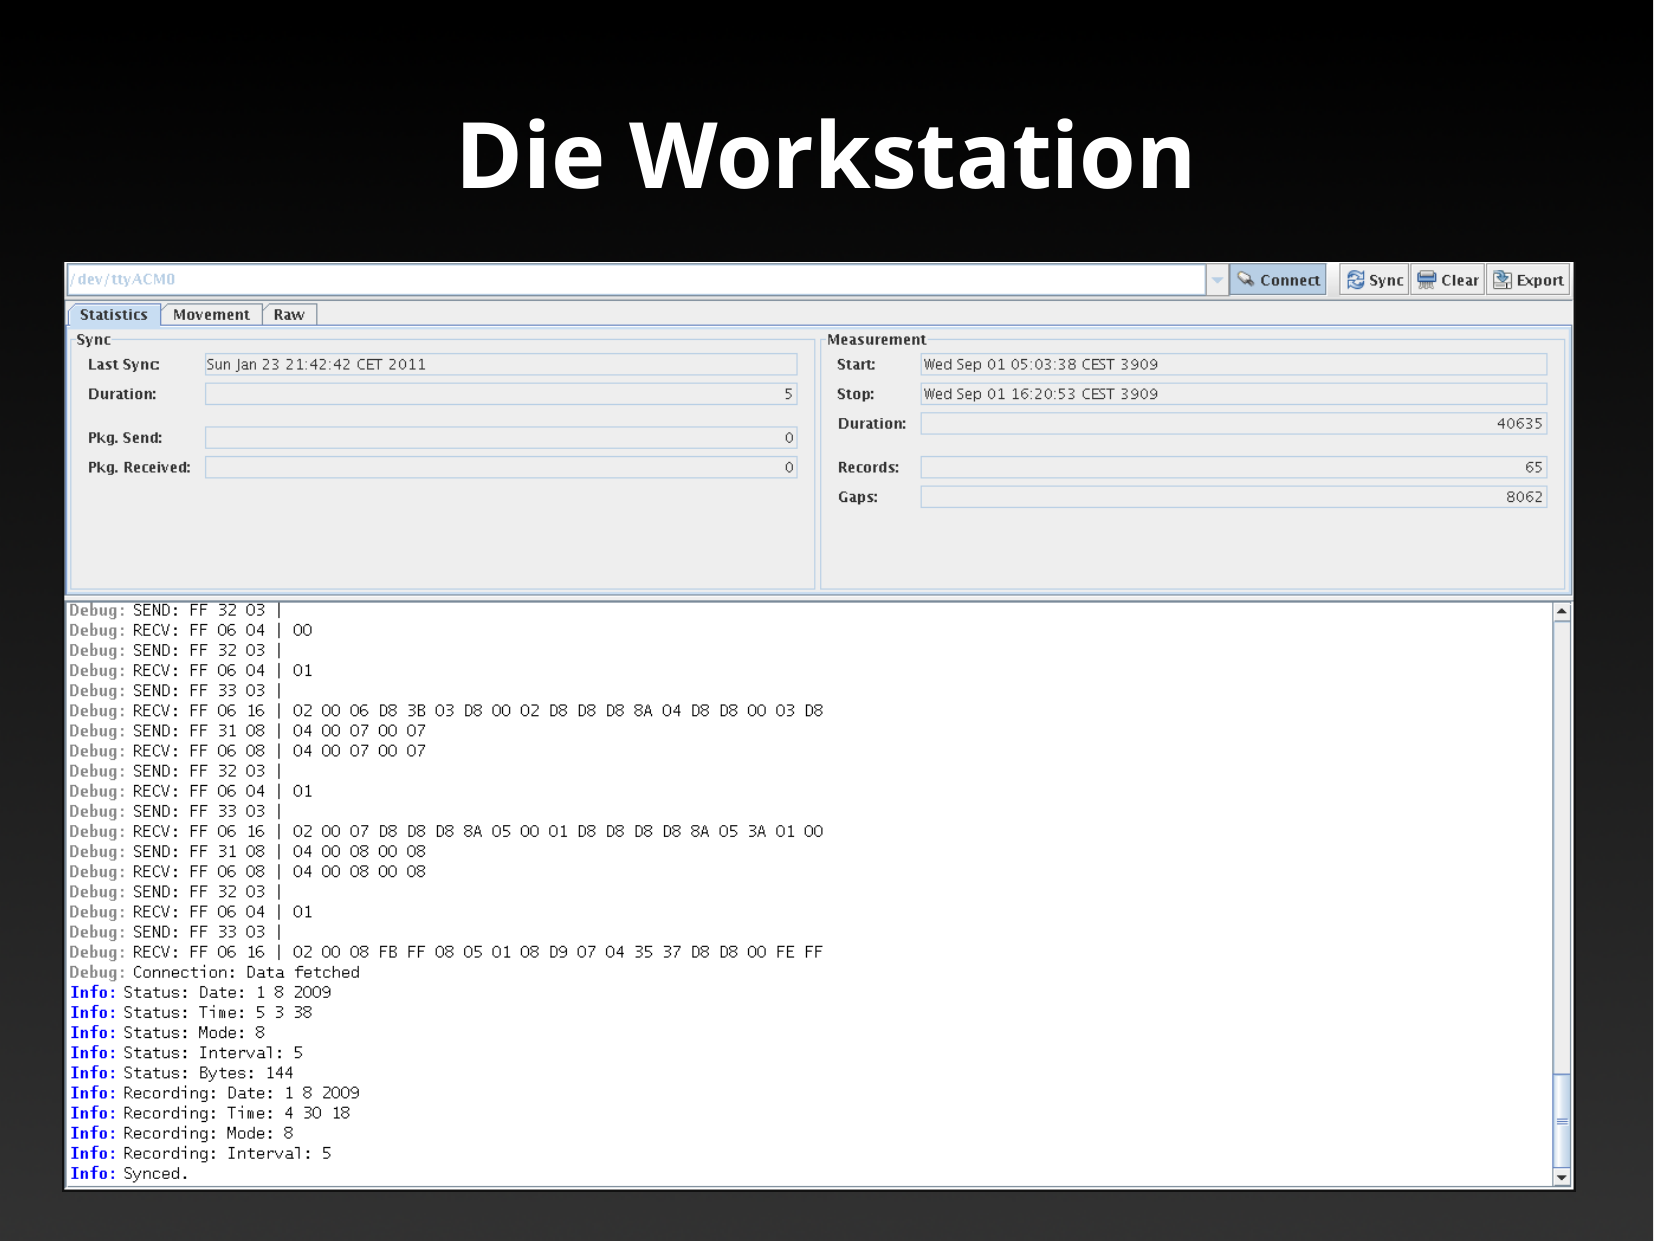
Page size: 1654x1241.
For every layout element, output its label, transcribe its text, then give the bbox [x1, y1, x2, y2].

picture [0, 0, 1654, 1241]
title Die Workstation [82, 56, 1571, 250]
